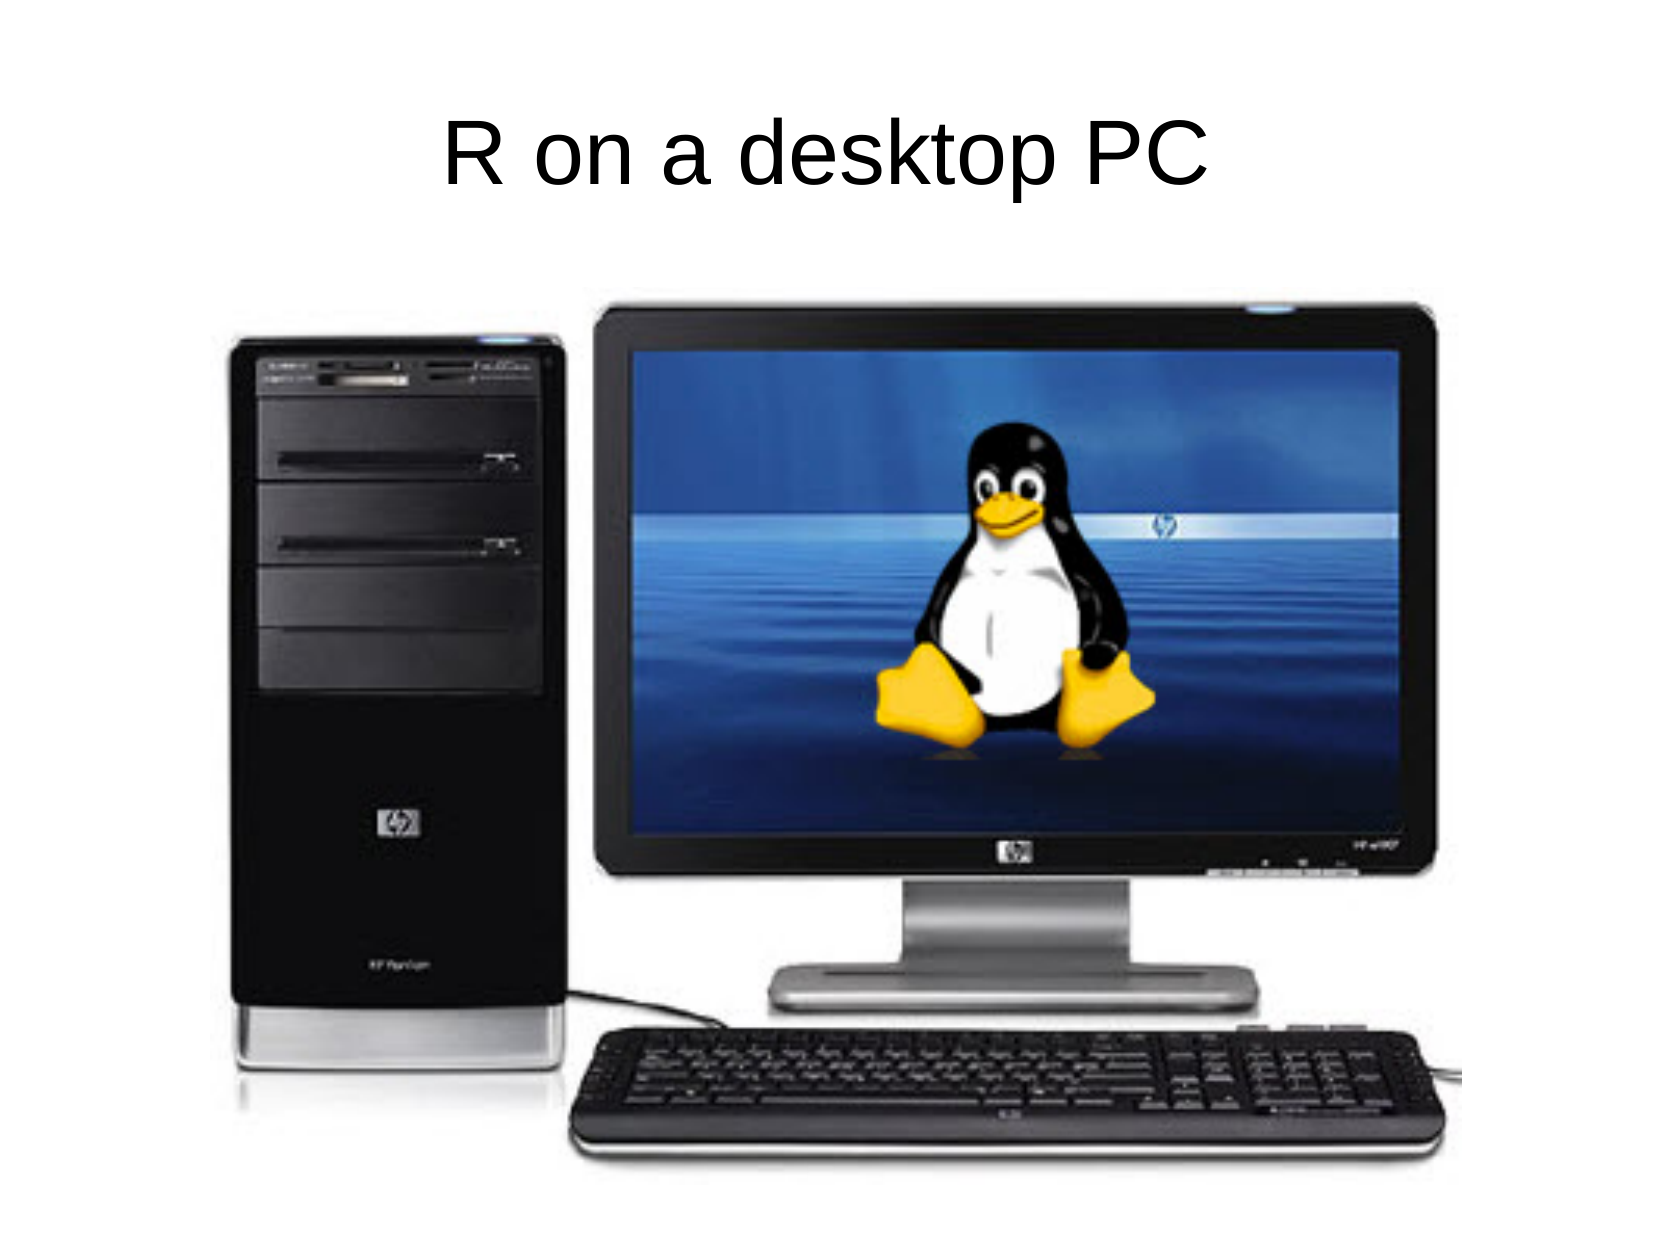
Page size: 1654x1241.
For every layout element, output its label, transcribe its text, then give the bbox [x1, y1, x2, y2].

picture [210, 287, 1462, 1186]
title R on a desktop PC [82, 49, 1571, 257]
